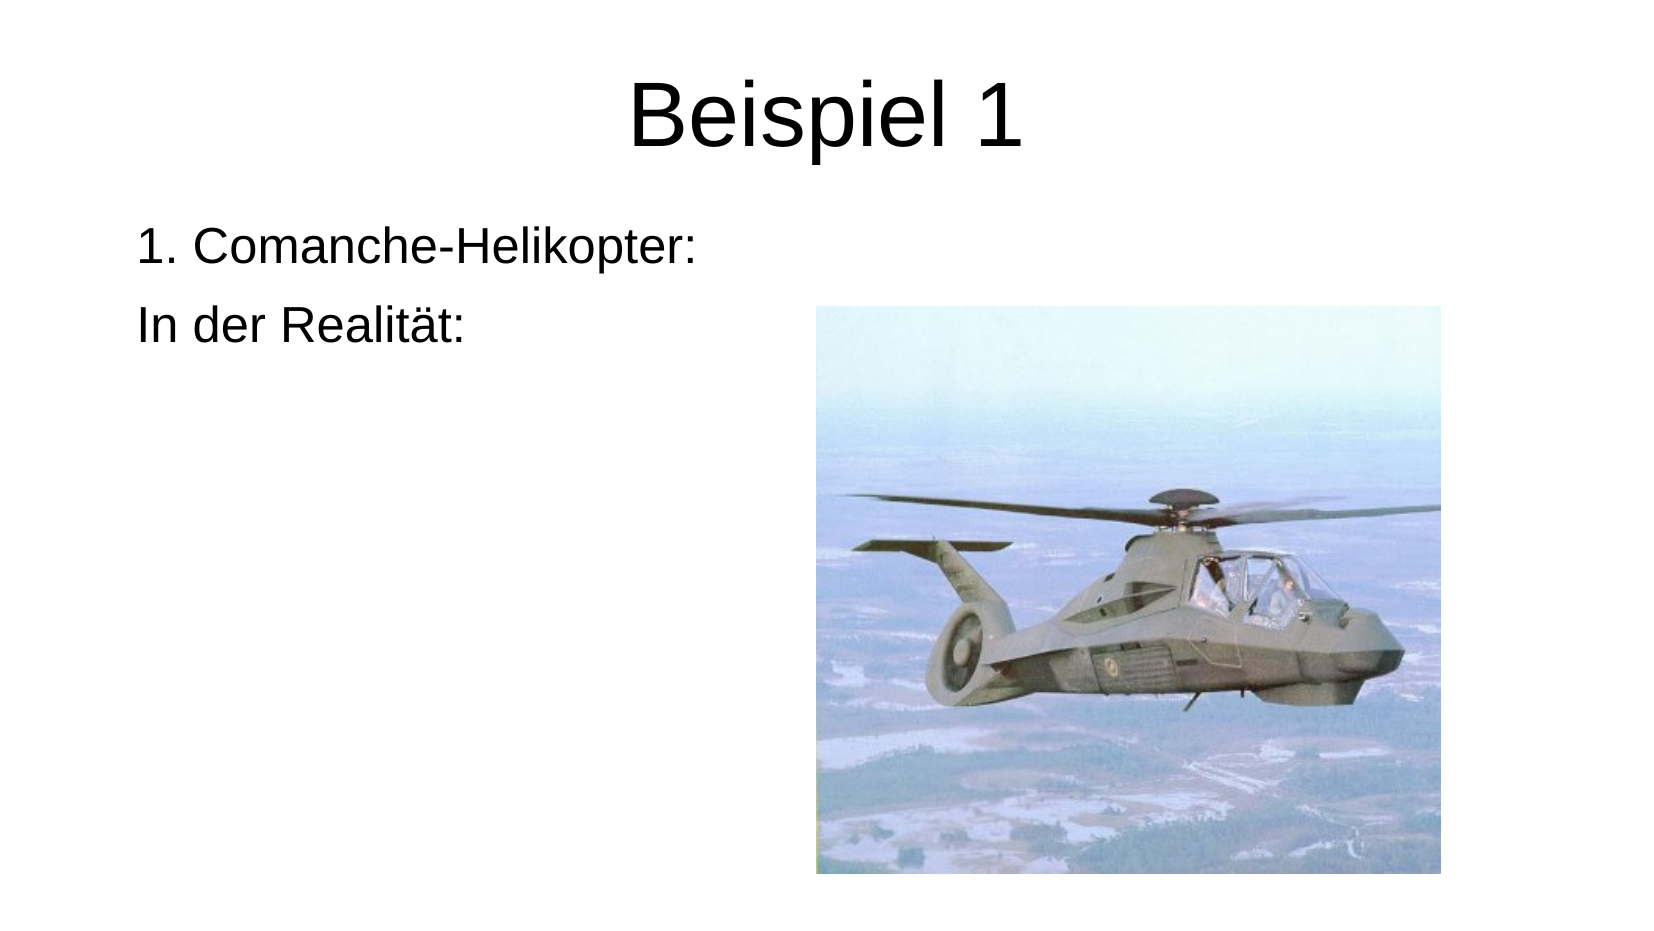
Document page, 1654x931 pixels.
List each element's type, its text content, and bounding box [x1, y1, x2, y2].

title Beispiel 1 [82, 37, 1571, 193]
picture [816, 306, 1441, 875]
list 1. Comanche-Helikopter: In der Realität: [82, 217, 1571, 355]
